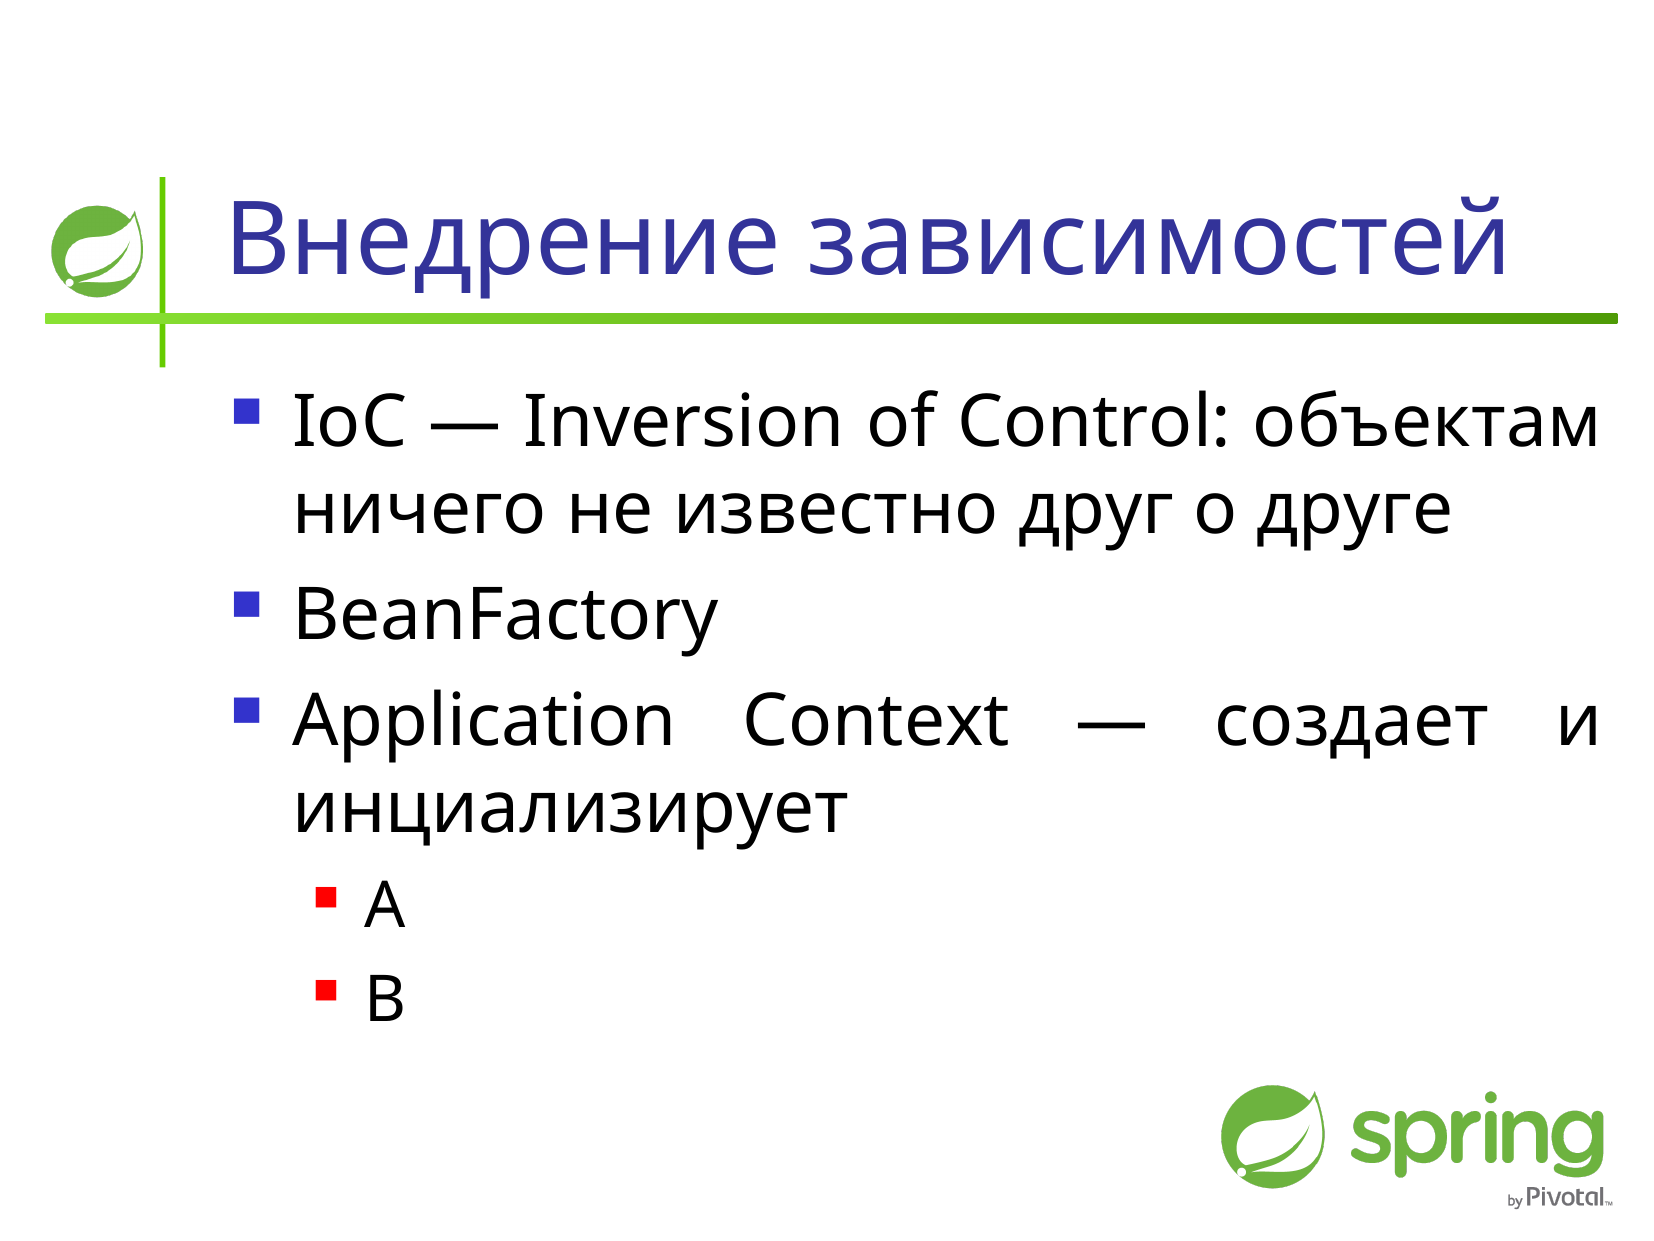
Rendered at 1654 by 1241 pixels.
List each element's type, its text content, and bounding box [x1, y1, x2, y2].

title Внедрение зависимостей [208, 38, 1618, 304]
list IoC — Inversion of Control: объектам ничего не известно друг о друге BeanFactory Application Context — создает и инциализирует A B [213, 364, 1620, 1109]
picture [1216, 1109, 1618, 1212]
